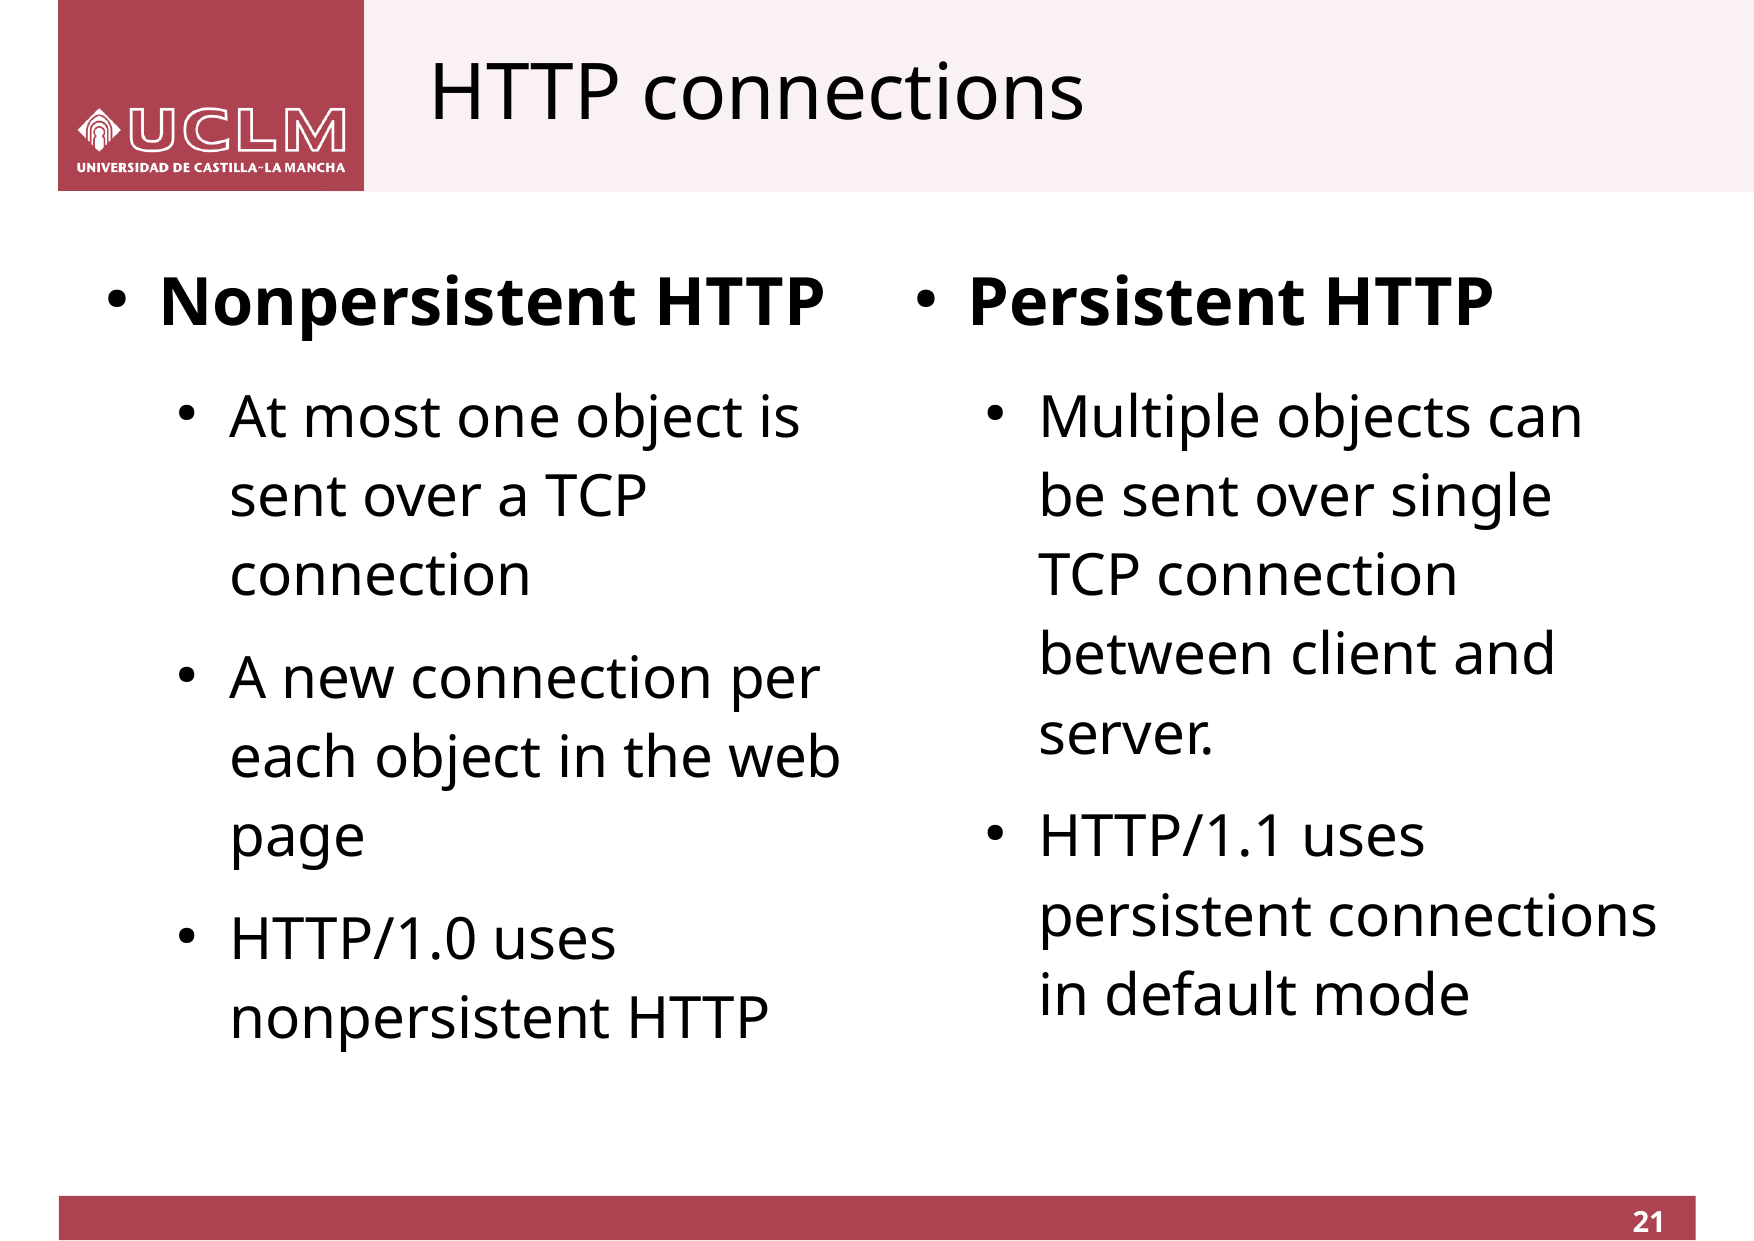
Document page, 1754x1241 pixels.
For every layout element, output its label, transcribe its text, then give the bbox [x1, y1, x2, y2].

list Persistent HTTP Multiple objects can be sent over single TCP connection between client and server. HTTP/1.1 uses persistent connections in default mode [896, 254, 1667, 1074]
title HTTP connections [413, 0, 1667, 198]
list Nonpersistent HTTP At most one object is sent over a TCP connection A new connection per each object in the web page HTTP/1.0 uses nonpersistent HTTP [87, 254, 858, 1074]
picture [58, 0, 364, 191]
